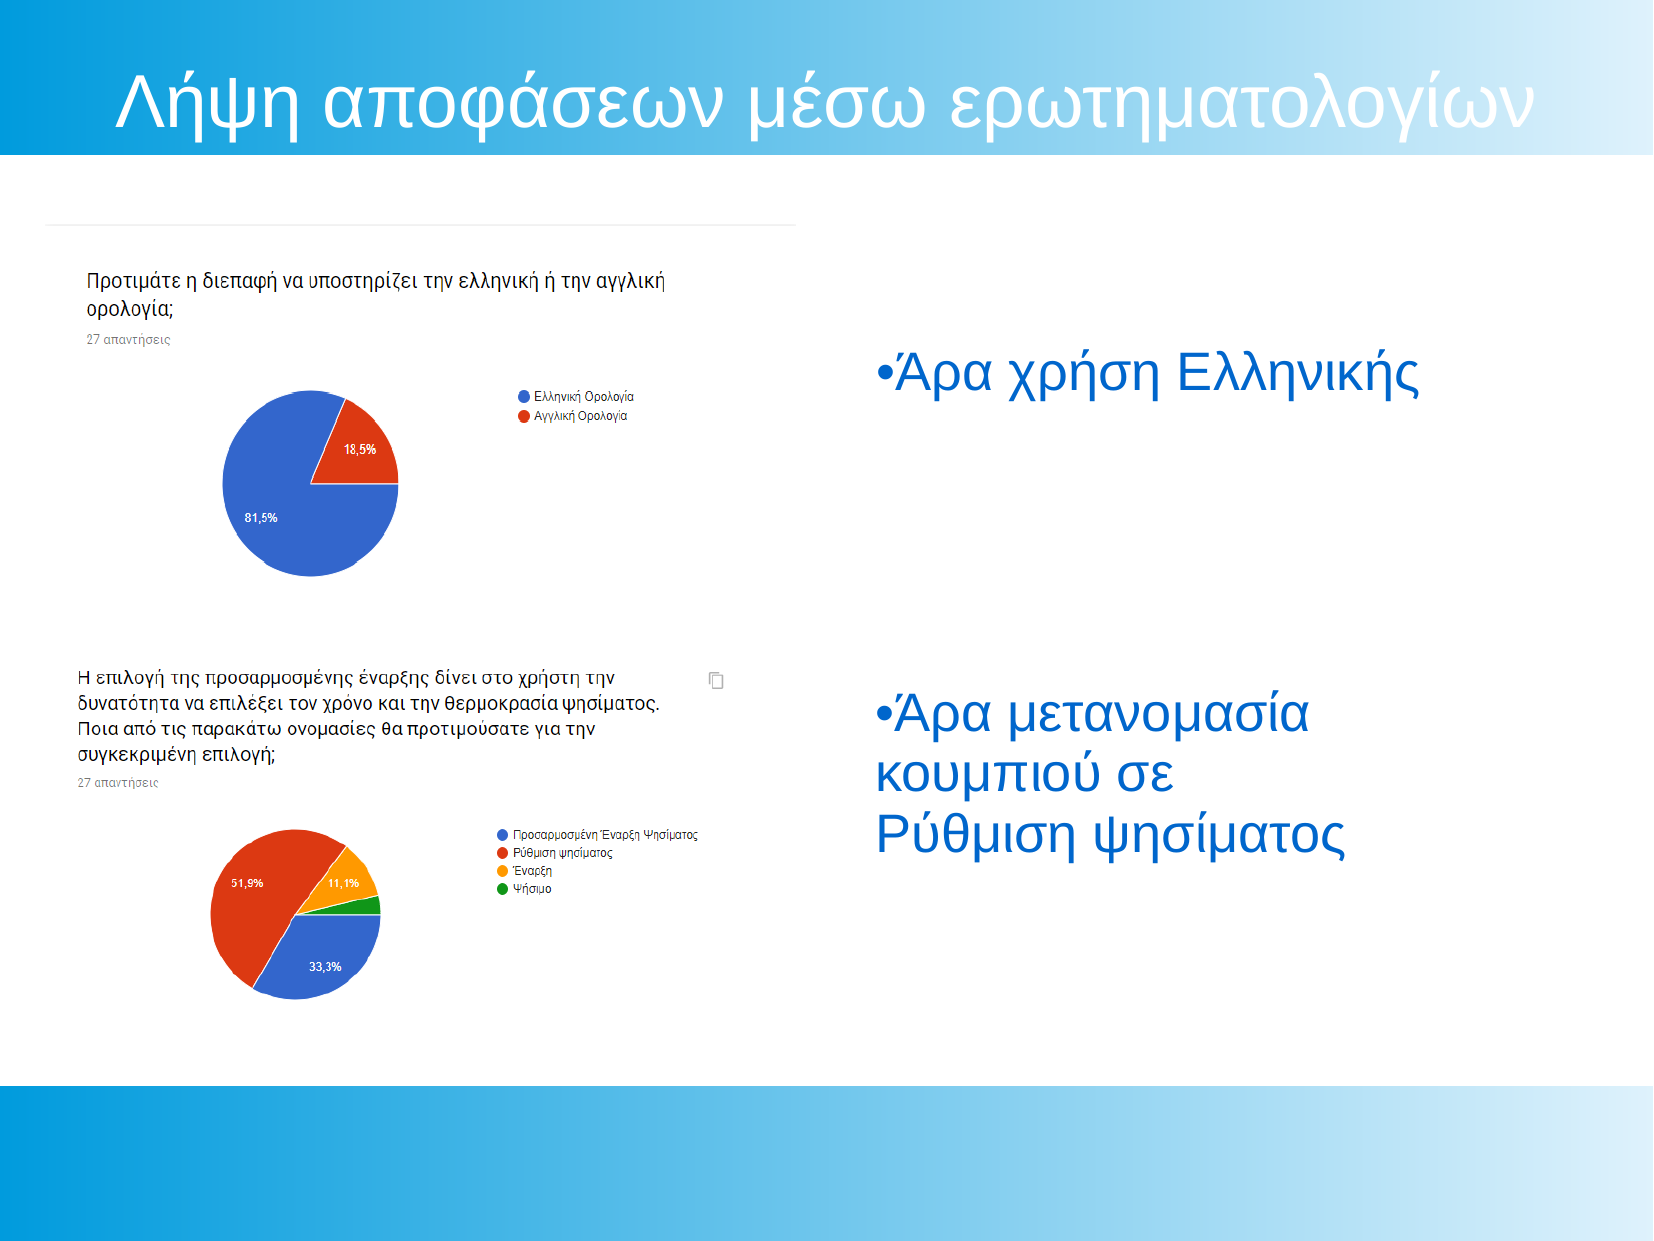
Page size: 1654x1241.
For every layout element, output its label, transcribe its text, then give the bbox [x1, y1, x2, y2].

title Λήψη αποφάσεων μέσω ερωτηματολογίων [82, 49, 1571, 155]
text_box •Άρα χρήση Ελληνικής [826, 334, 1532, 410]
picture [41, 224, 796, 1051]
text_box •Άρα μετανομασία κουμπιού σε Ρύθμιση ψησίματος [825, 675, 1381, 872]
